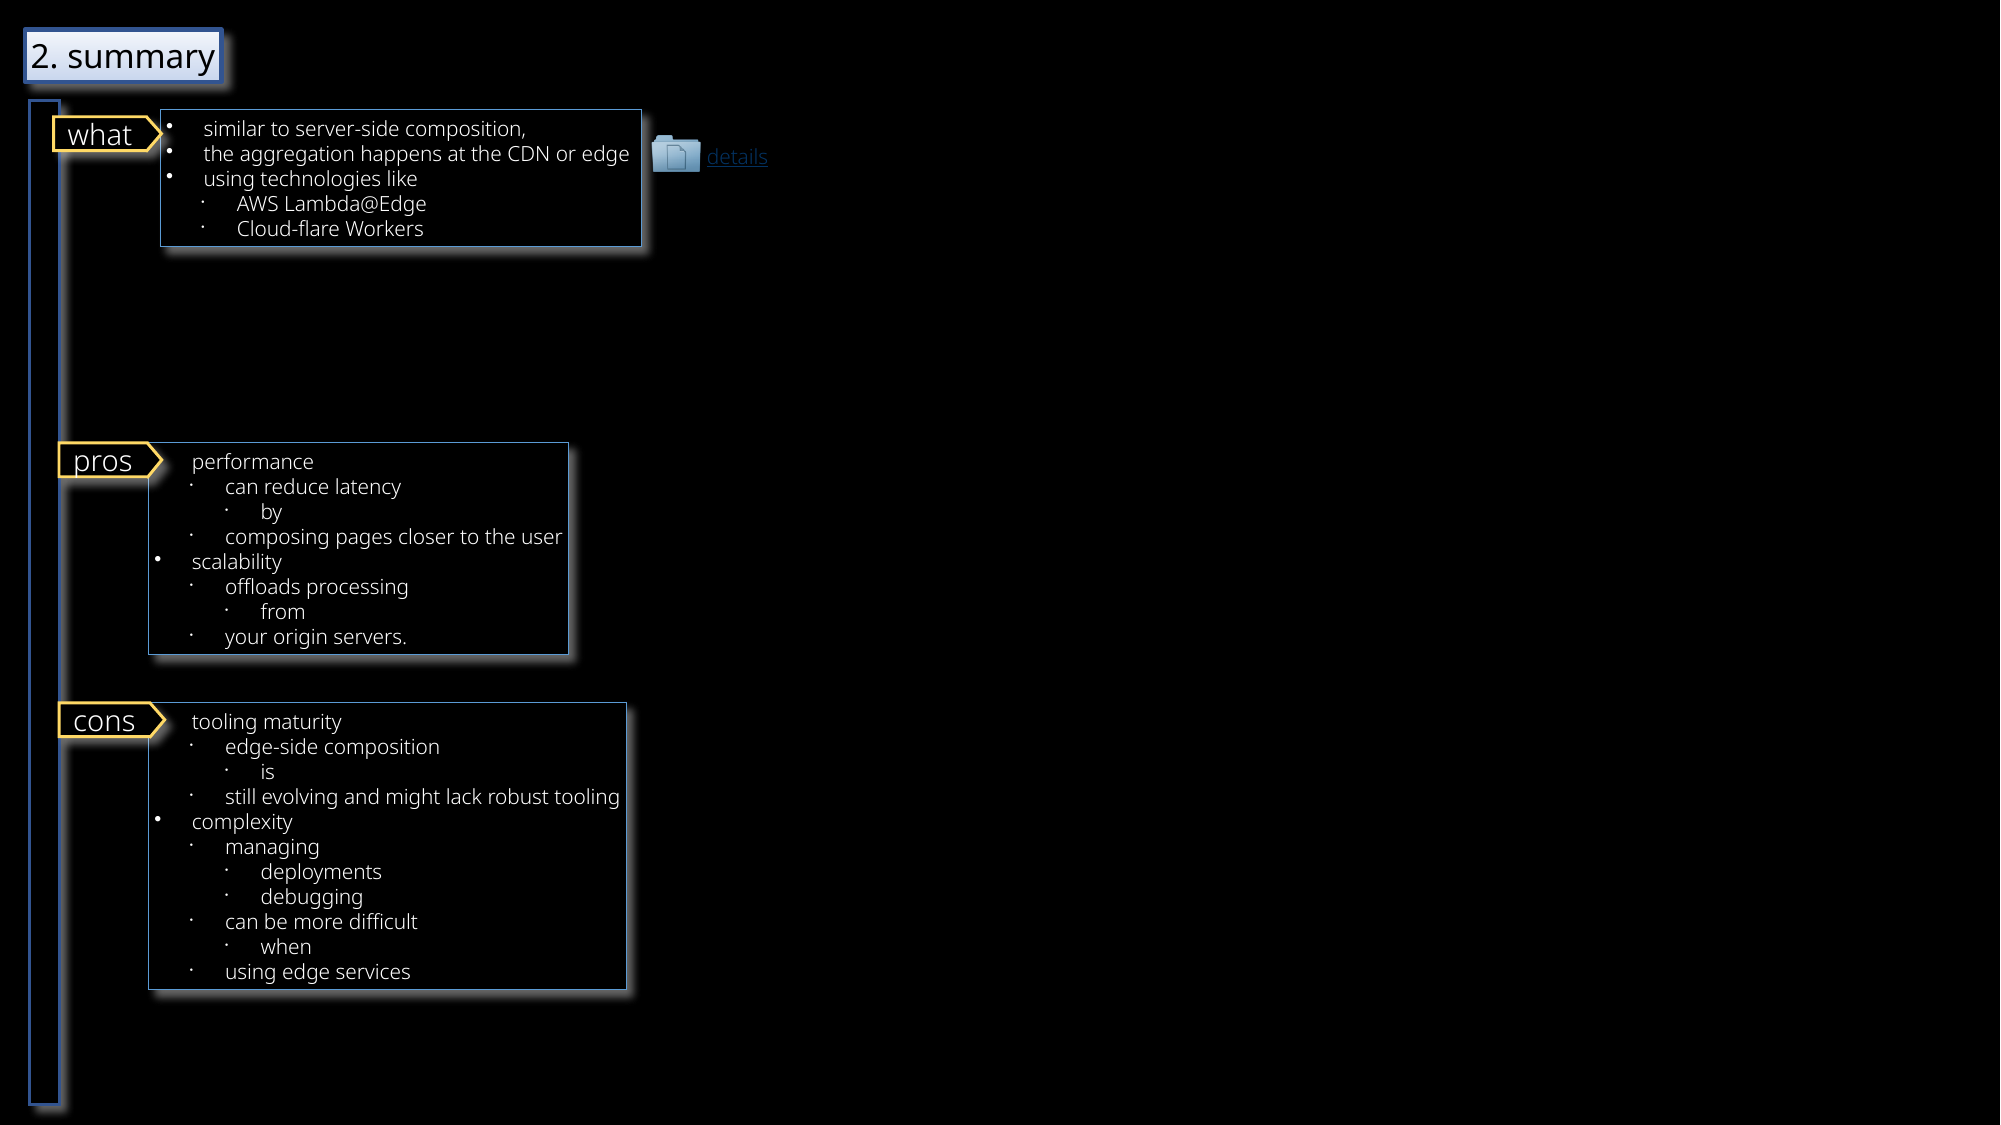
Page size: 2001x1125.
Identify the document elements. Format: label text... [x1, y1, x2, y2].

title 2. summary [29, 29, 217, 82]
text_box [29, 100, 60, 1105]
text_box tooling maturity edge-side composition is still evolving and might lack robust tooling complexity managing deployments debugging can be more difficult when using edge services [148, 702, 627, 990]
text_box performance can reduce latency by composing pages closer to the user scalability offloads processing from your origin servers. [148, 442, 569, 655]
text_box details [706, 143, 769, 172]
text_box similar to server-side composition, the aggregation happens at the CDN or edge using technologies like AWS Lambda@Edge Cloud-flare Workers [160, 109, 642, 247]
text_box pros [58, 442, 162, 477]
text_box cons [59, 702, 165, 737]
picture [651, 128, 701, 178]
text_box what [53, 116, 162, 151]
